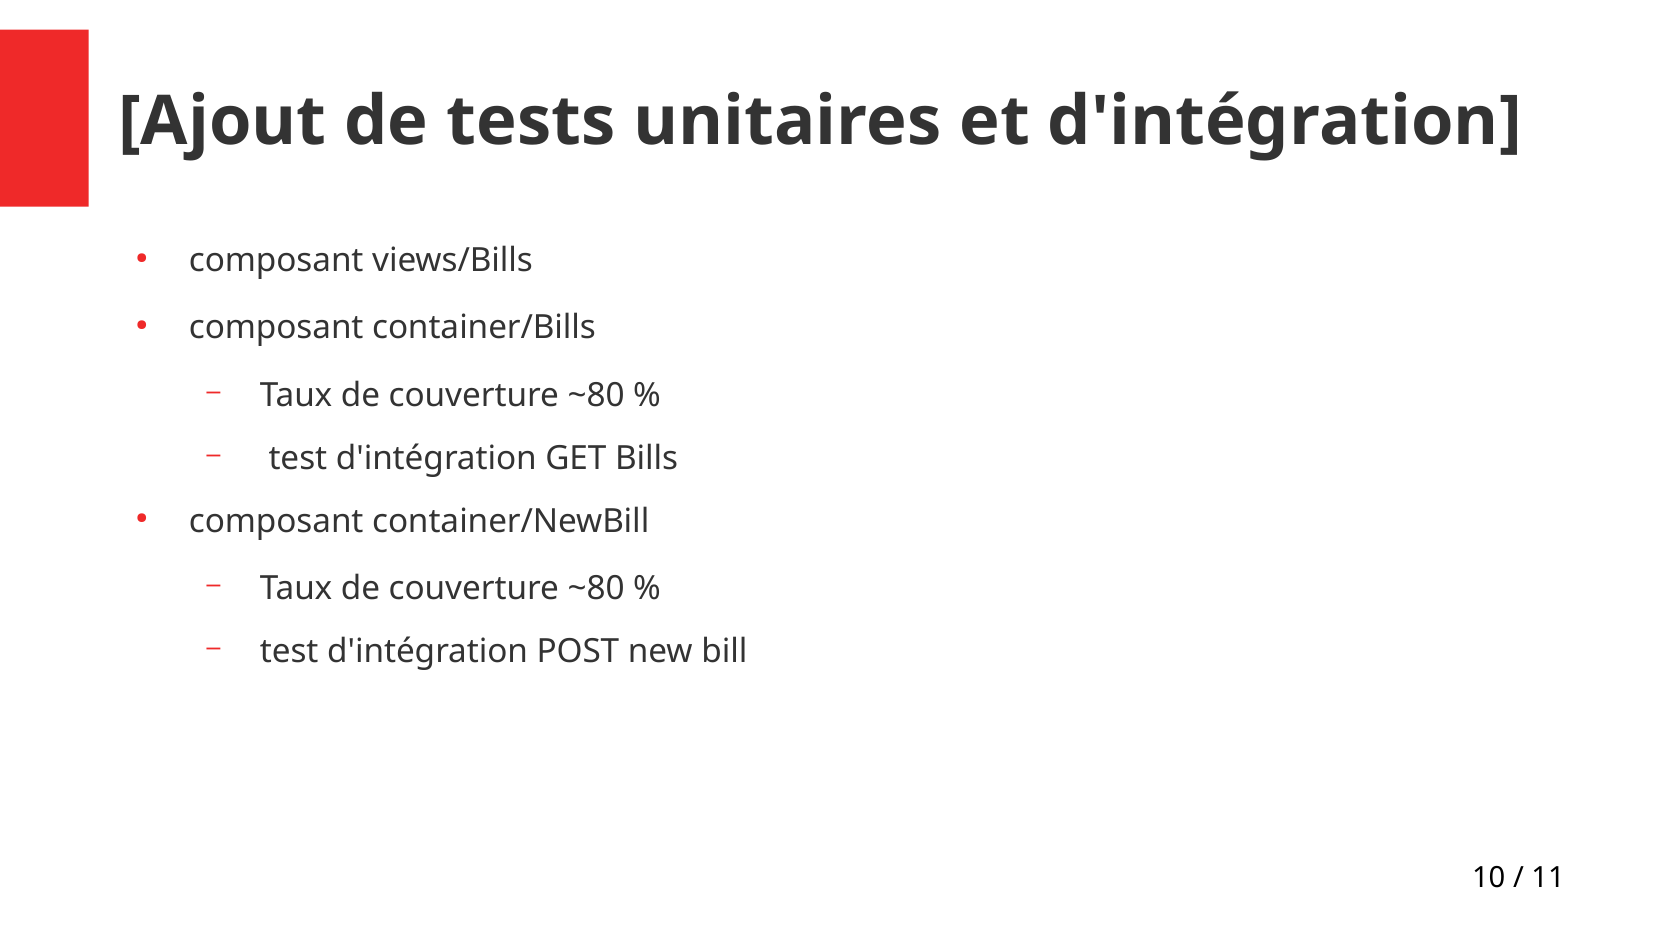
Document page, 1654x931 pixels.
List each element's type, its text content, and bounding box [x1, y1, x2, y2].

title [Ajout de tests unitaires et d'intégration] [118, 29, 1595, 207]
list composant views/Bills composant container/Bills Taux de couverture ~80 % test d'intégration GET Bills composant container/NewBill Taux de couverture ~80 % test d'intégration POST new bill [118, 236, 1595, 798]
